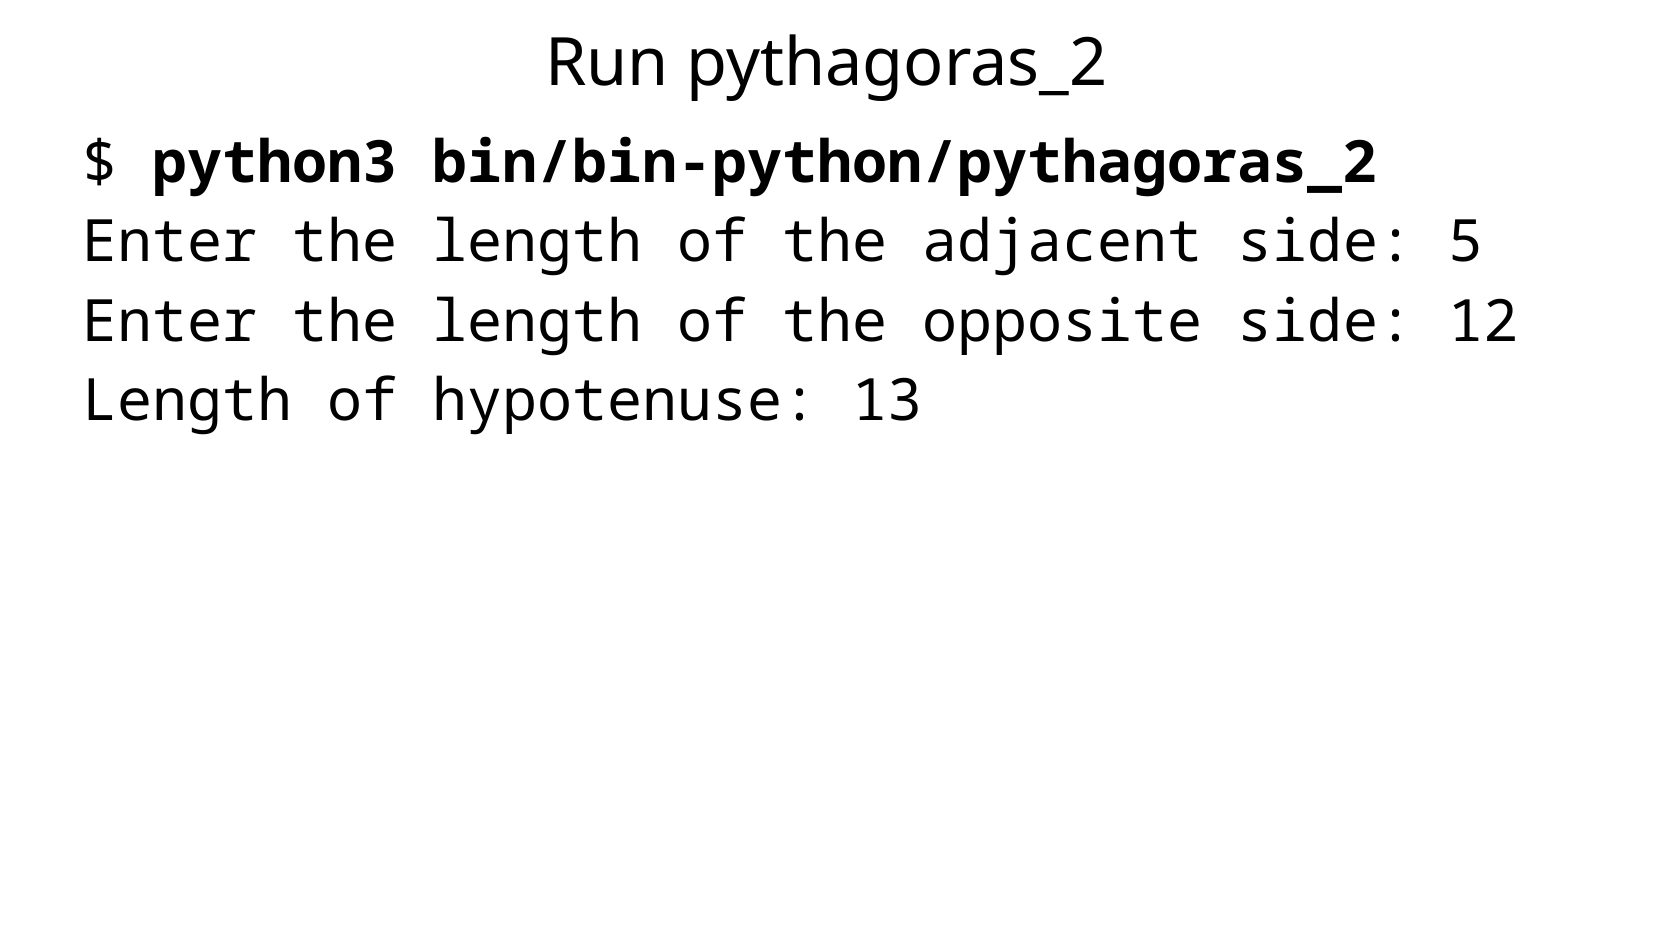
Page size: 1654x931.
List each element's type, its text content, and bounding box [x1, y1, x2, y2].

text_box $ python3 bin/bin-python/pythagoras_2 Enter the length of the adjacent side: 5 Enter the length of the opposite side: 12 Length of hypotenuse: 13 [82, 129, 1571, 428]
title Run pythagoras_2 [82, 7, 1571, 113]
